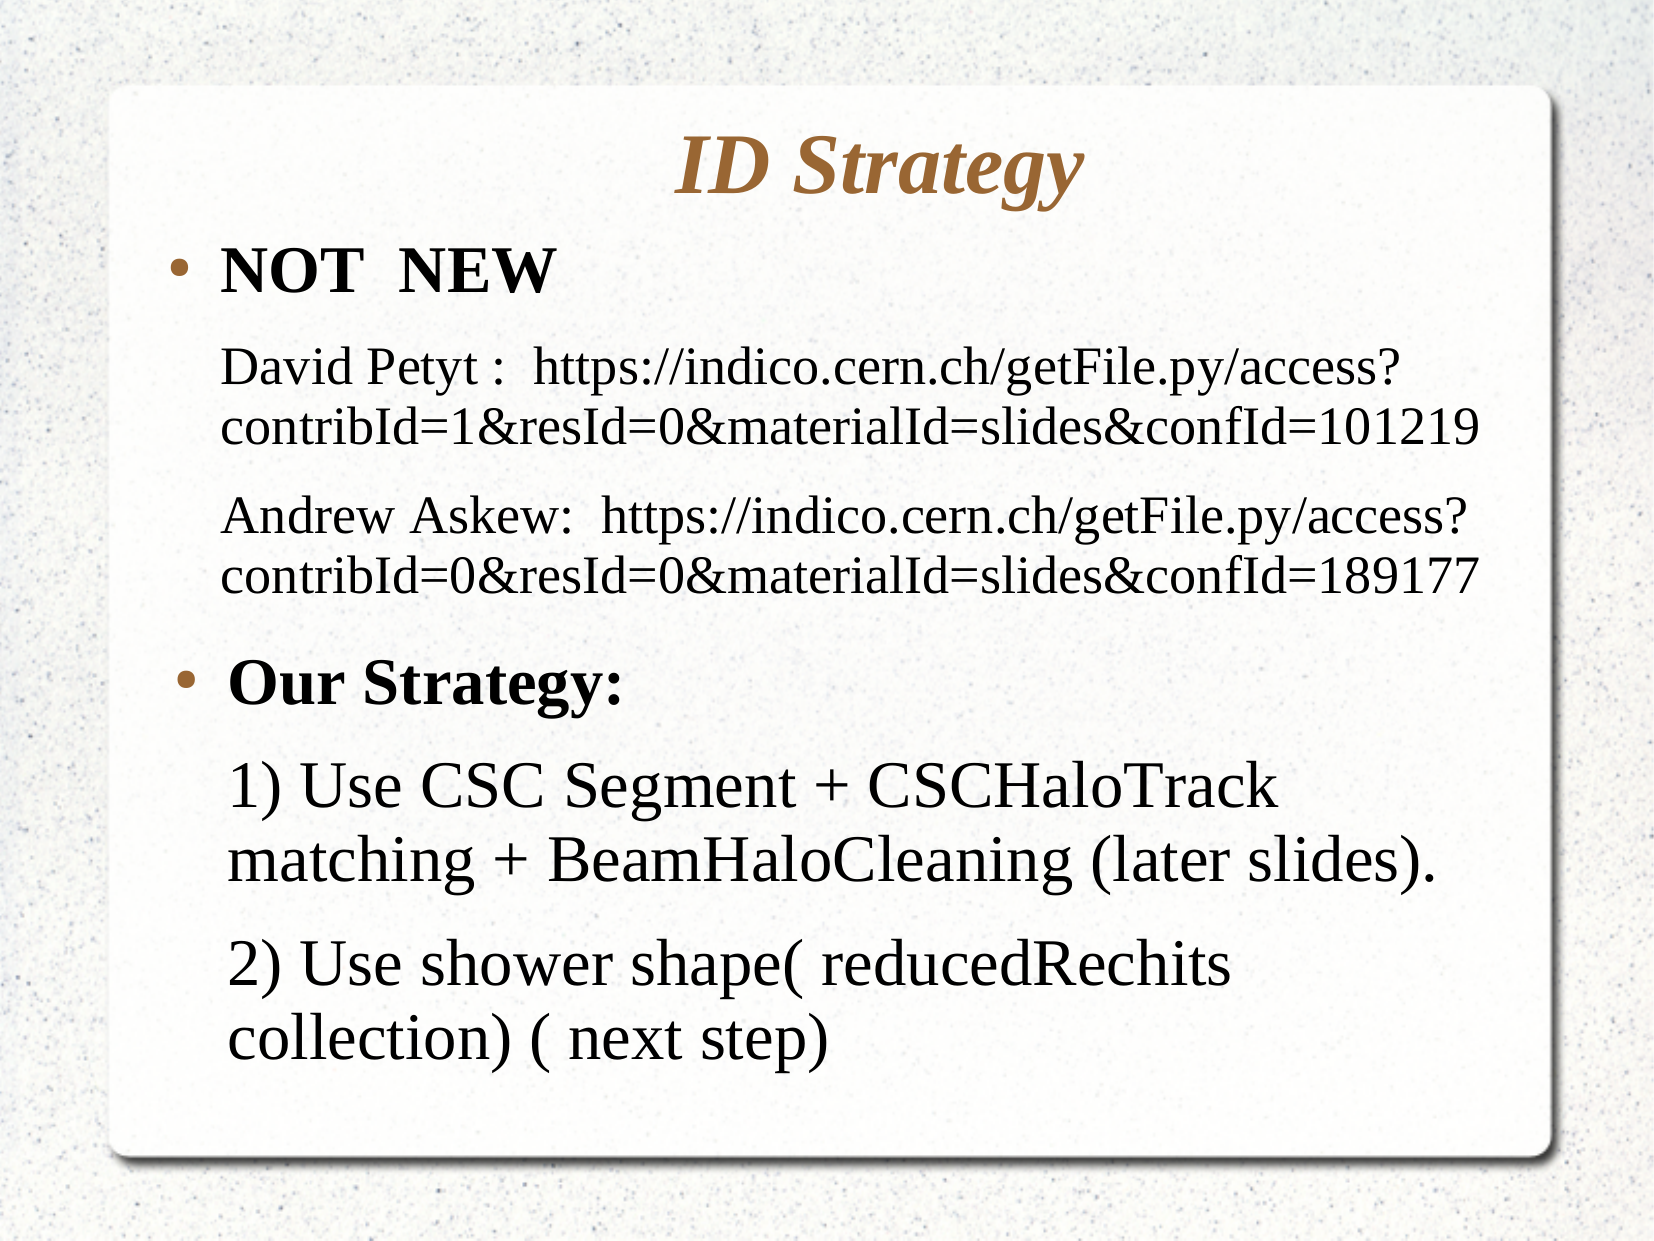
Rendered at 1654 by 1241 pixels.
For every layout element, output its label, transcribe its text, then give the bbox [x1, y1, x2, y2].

list Our Strategy: 1) Use CSC Segment + CSCHaloTrack matching + BeamHaloCleaning (later slides). 2) Use shower shape( reducedRechits collection) ( next step) [156, 644, 1516, 1111]
picture [0, 0, 1654, 1241]
list NOT NEW David Petyt : https://indico.cern.ch/getFile.py/access?contribId=1&resId=0&materialId=slides&confId=101219 Andrew Askew: https://indico.cern.ch/getFile.py/access?contribId=0&resId=0&materialId=slides&confId=189177 [150, 232, 1516, 781]
title ID Strategy [225, 96, 1536, 233]
